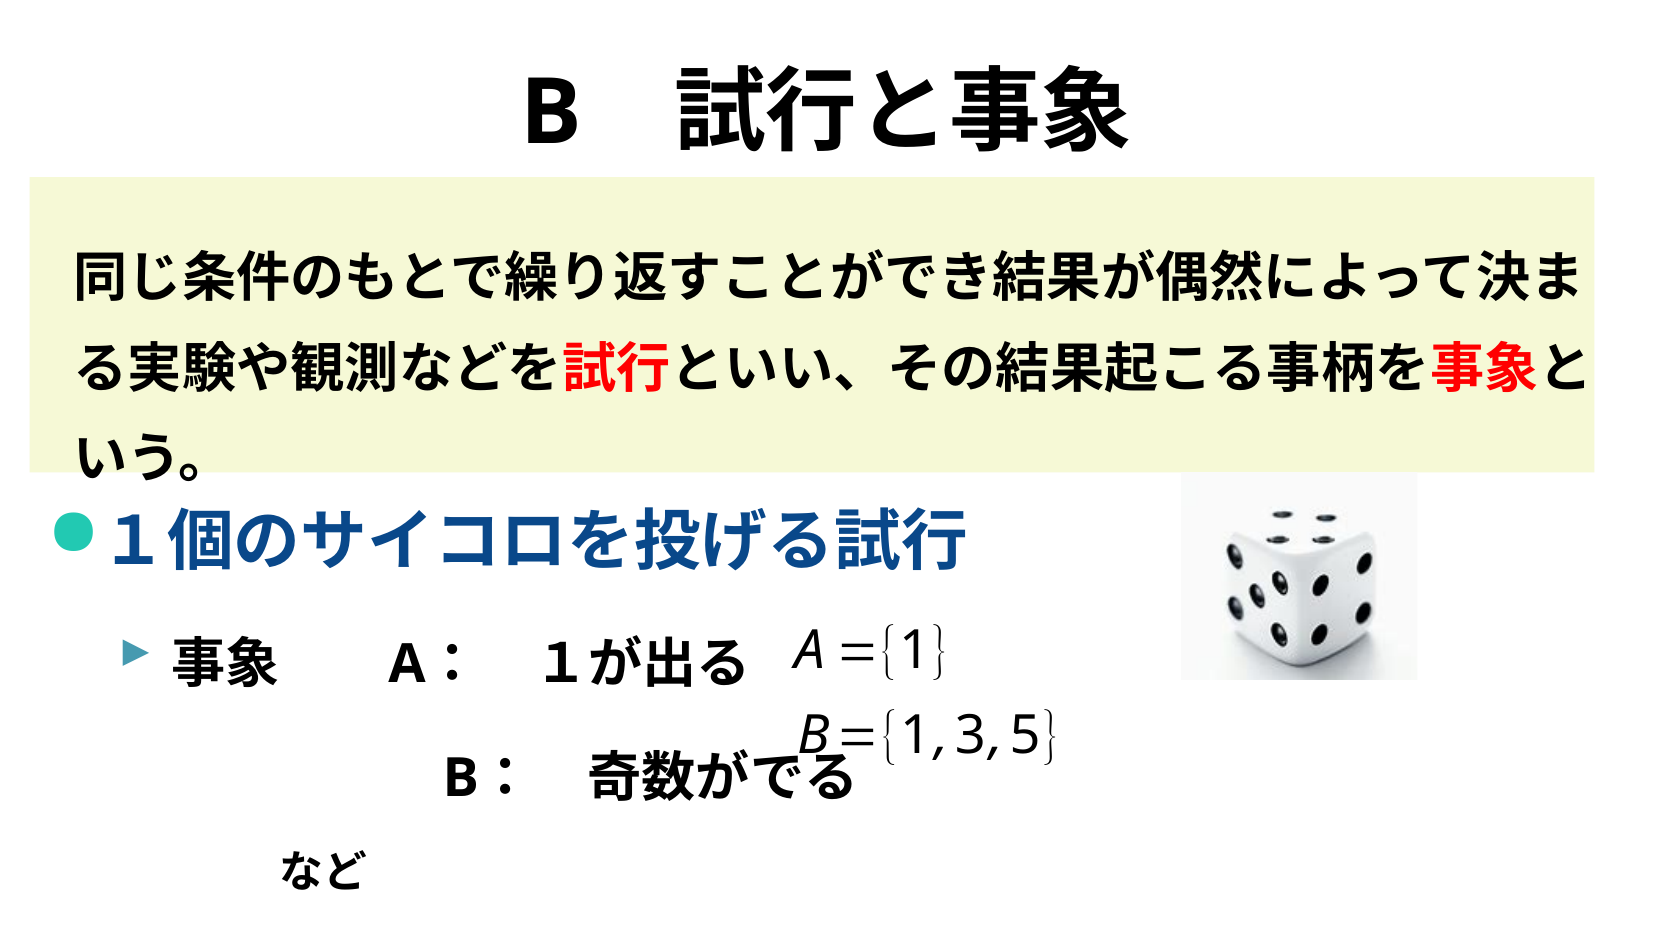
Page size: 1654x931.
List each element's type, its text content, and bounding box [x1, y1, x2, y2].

chart [797, 705, 1063, 768]
text_box [184, 467, 193, 472]
picture [1181, 472, 1418, 680]
title B 試行と事象 [29, 29, 1625, 178]
list １個のサイコロを投げる試行 事象 A： １が出る B： 奇数がでる など [29, 472, 1625, 931]
text_box [29, 178, 1595, 472]
chart [612, 549, 731, 609]
text_box 同じ条件のもとで繰り返すことができ結果が偶然によって決まる実験や観測などを試行といい、その結果起こる事柄を事象という。 [59, 214, 1625, 417]
chart [791, 620, 953, 683]
